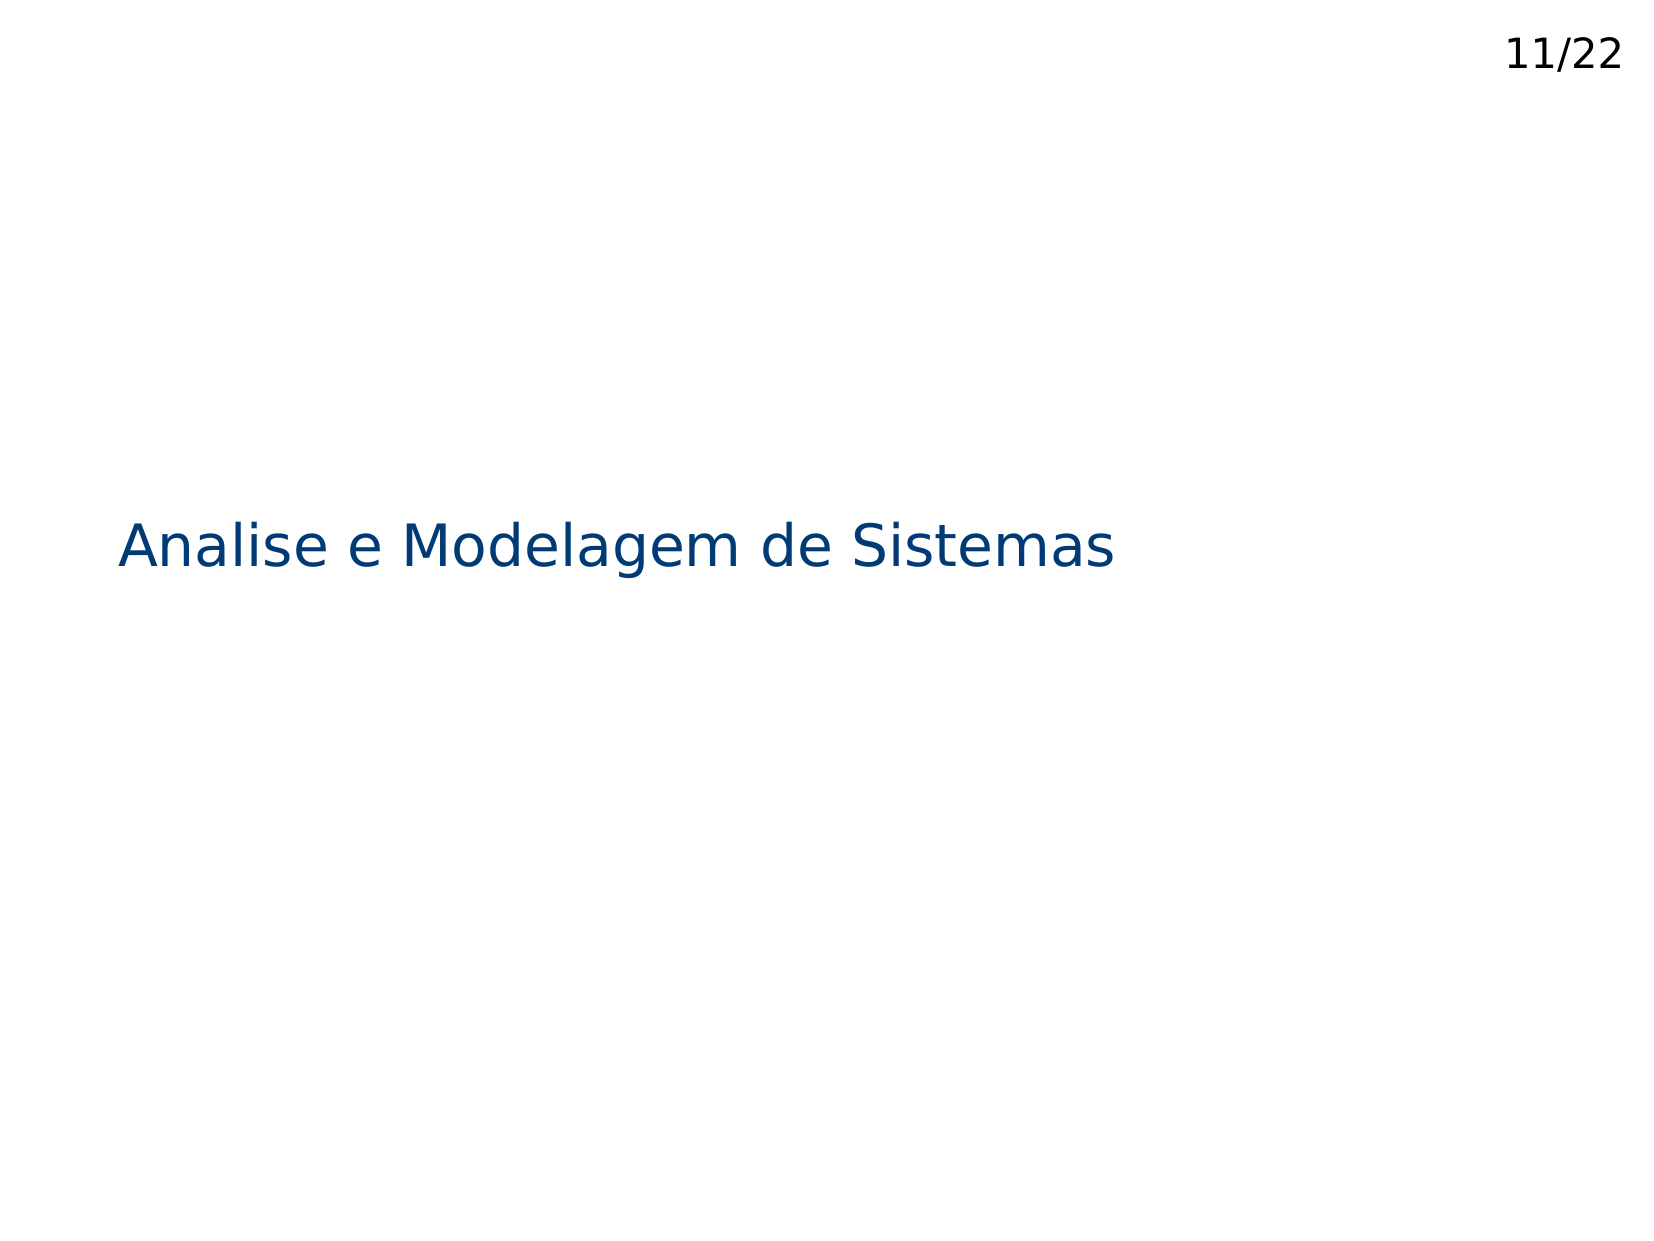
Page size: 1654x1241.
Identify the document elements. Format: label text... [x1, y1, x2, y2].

list Analise e Modelagem de Sistemas [118, 501, 1625, 1211]
